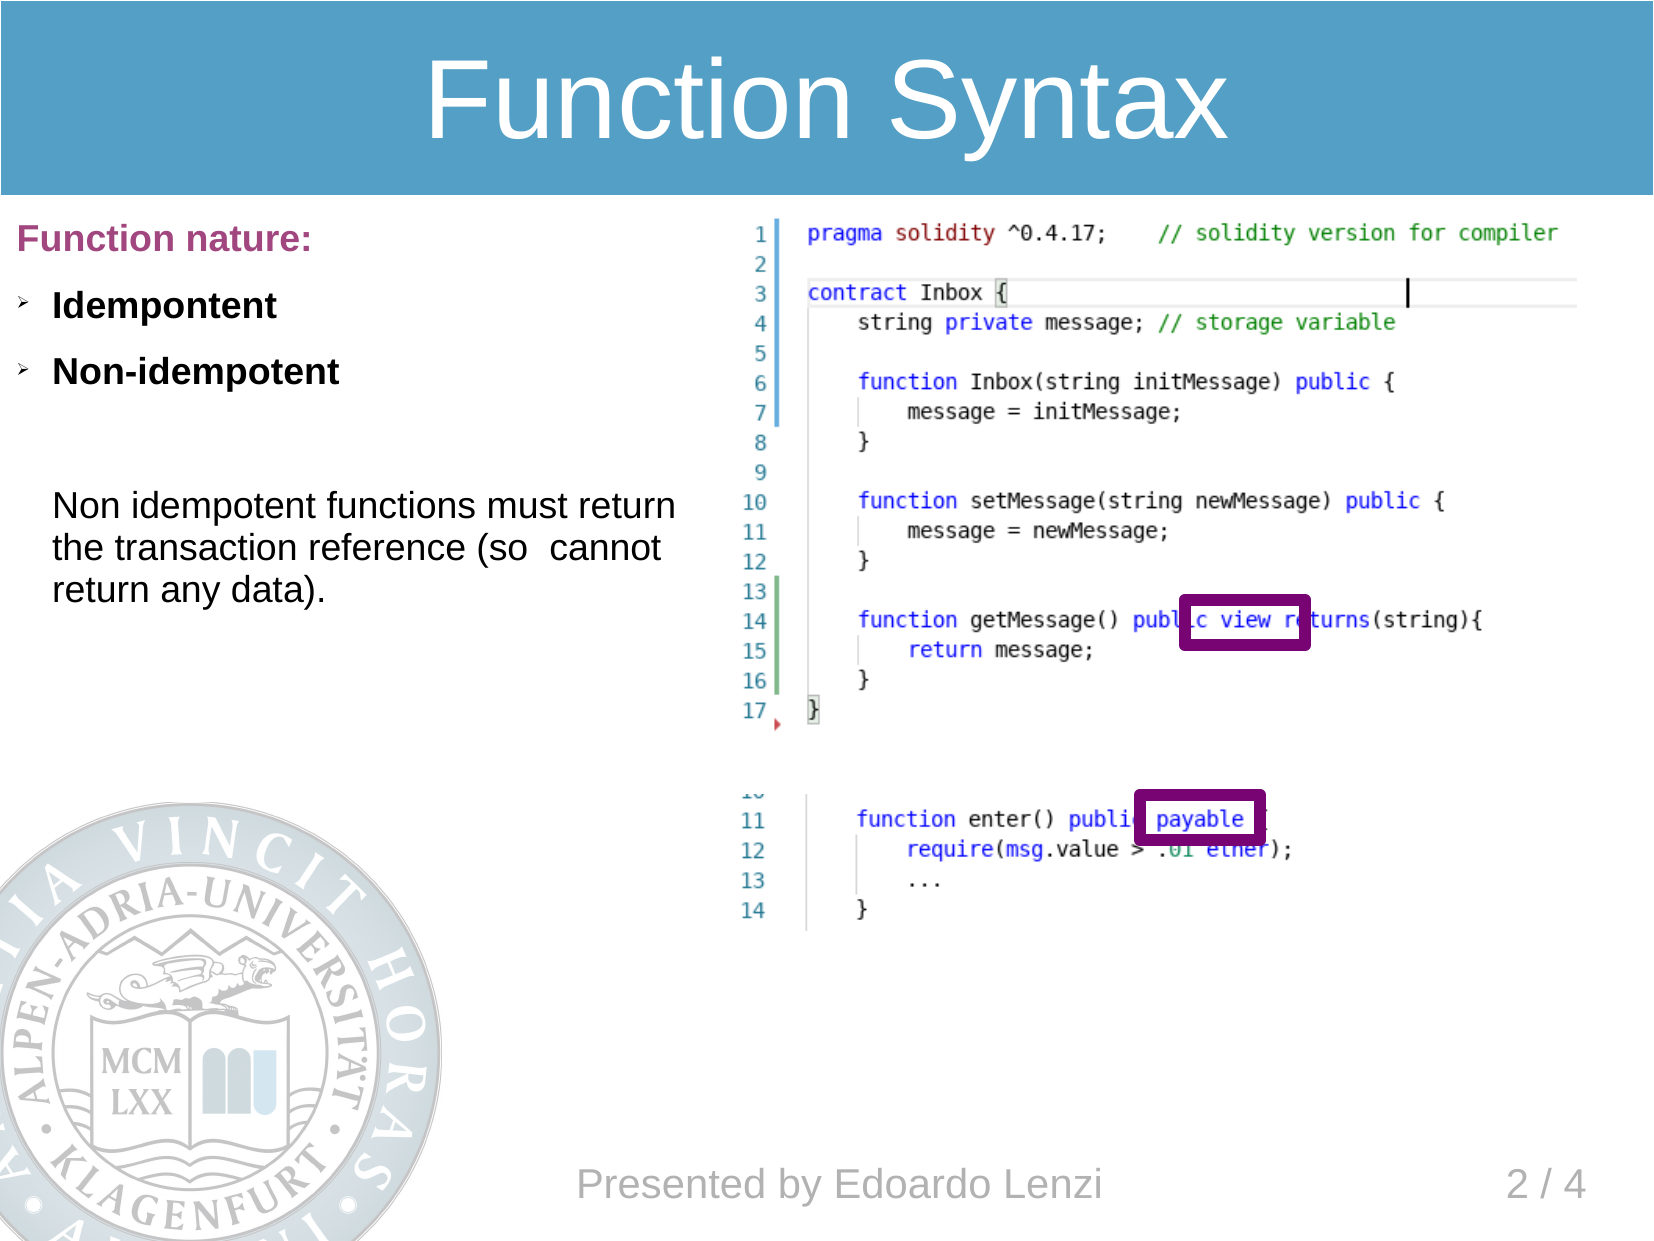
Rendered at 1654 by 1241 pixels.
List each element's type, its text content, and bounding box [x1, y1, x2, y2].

picture [1146, 801, 1254, 834]
text_box [0, 801, 452, 1241]
title Function Syntax [82, 0, 1571, 204]
picture [709, 211, 1577, 742]
text_box [1571, 0, 1654, 196]
list Presented by Edoardo Lenzi 2 / 4 [505, 1160, 1654, 1241]
text_box [0, 0, 82, 196]
text_box Function nature: Idempontent Non-idempotent Non idempotent functions must return the transaction reference (so cannot return any data). [1, 210, 736, 736]
picture [715, 794, 1366, 931]
